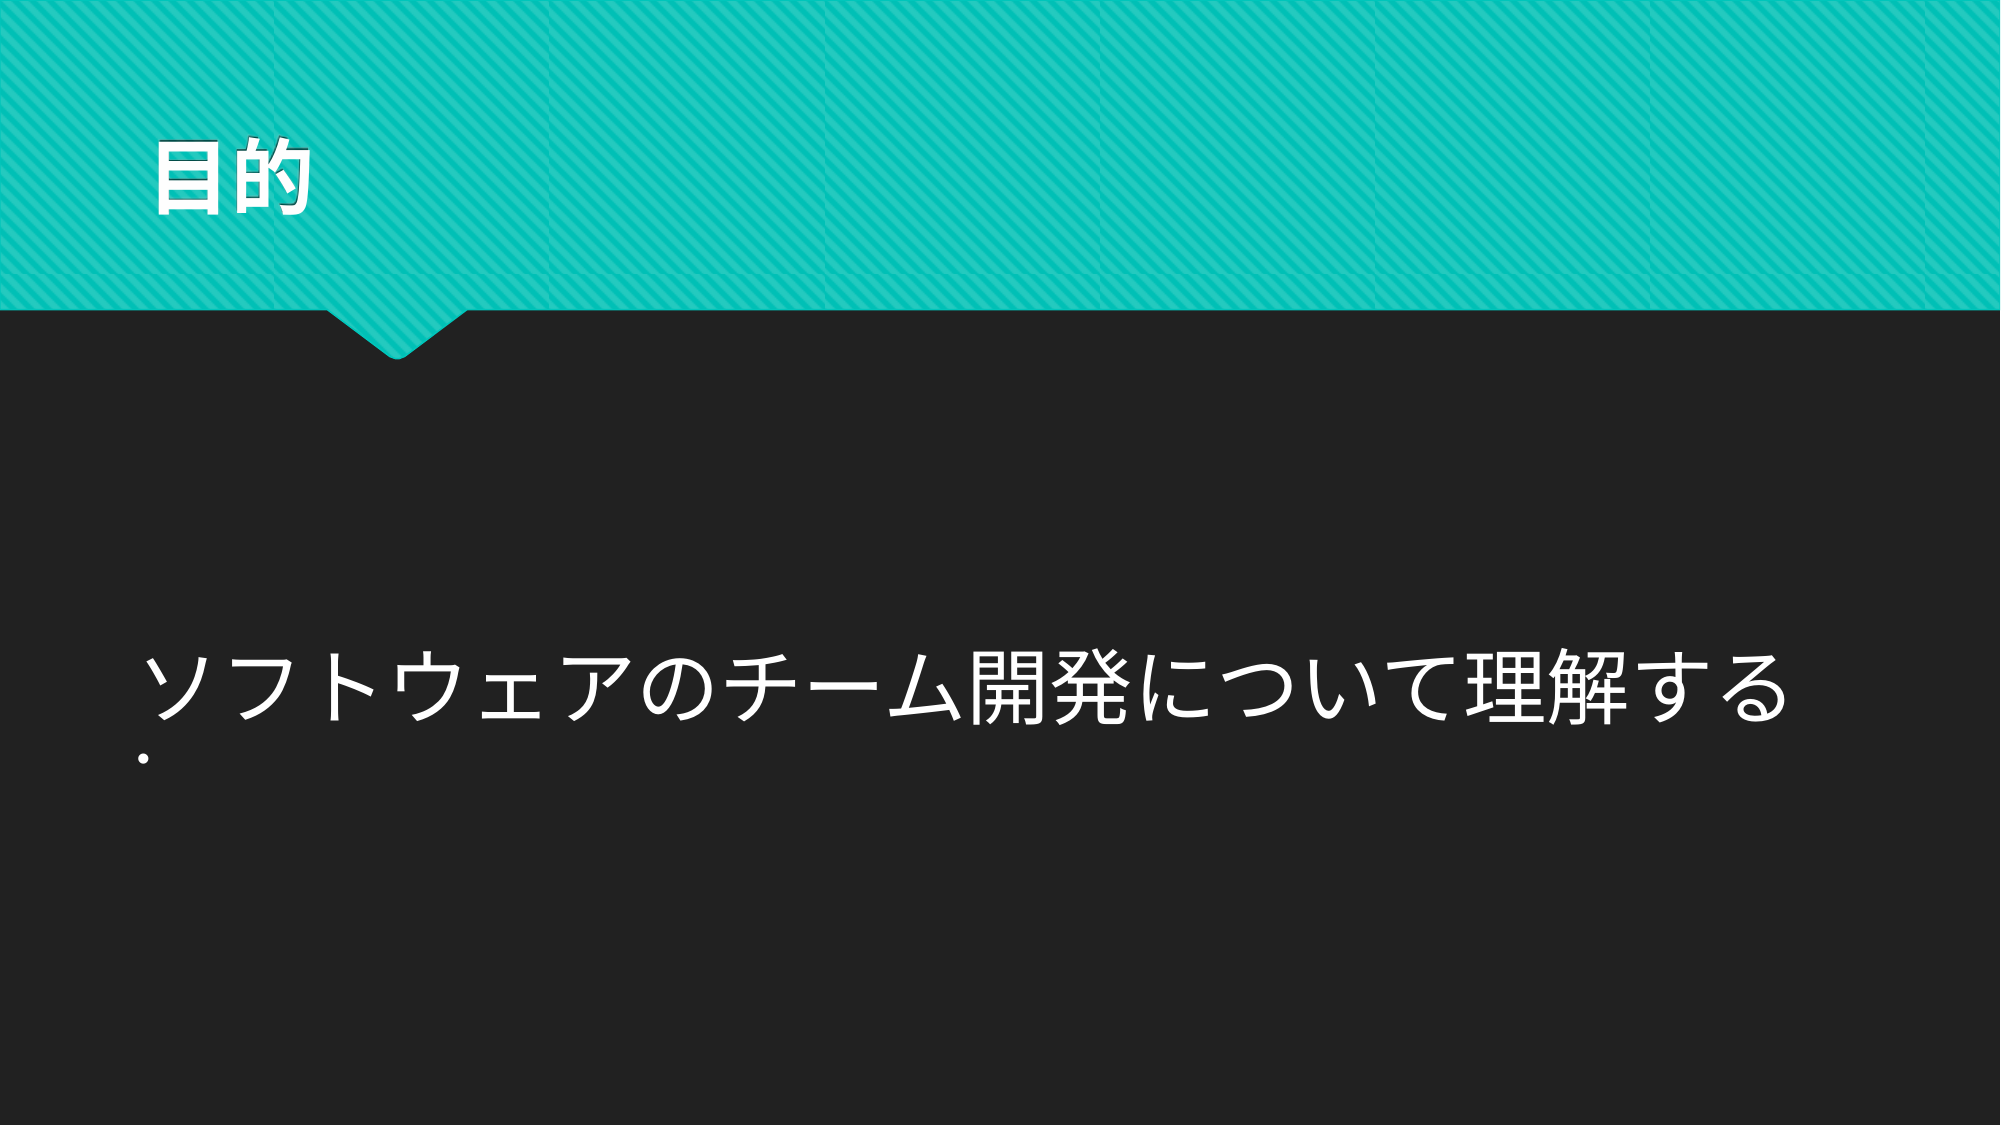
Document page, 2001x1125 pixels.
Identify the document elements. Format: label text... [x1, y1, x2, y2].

text_box ソフトウェアのチーム開発について理解する [121, 628, 1823, 790]
title 目的 [132, 73, 1868, 233]
